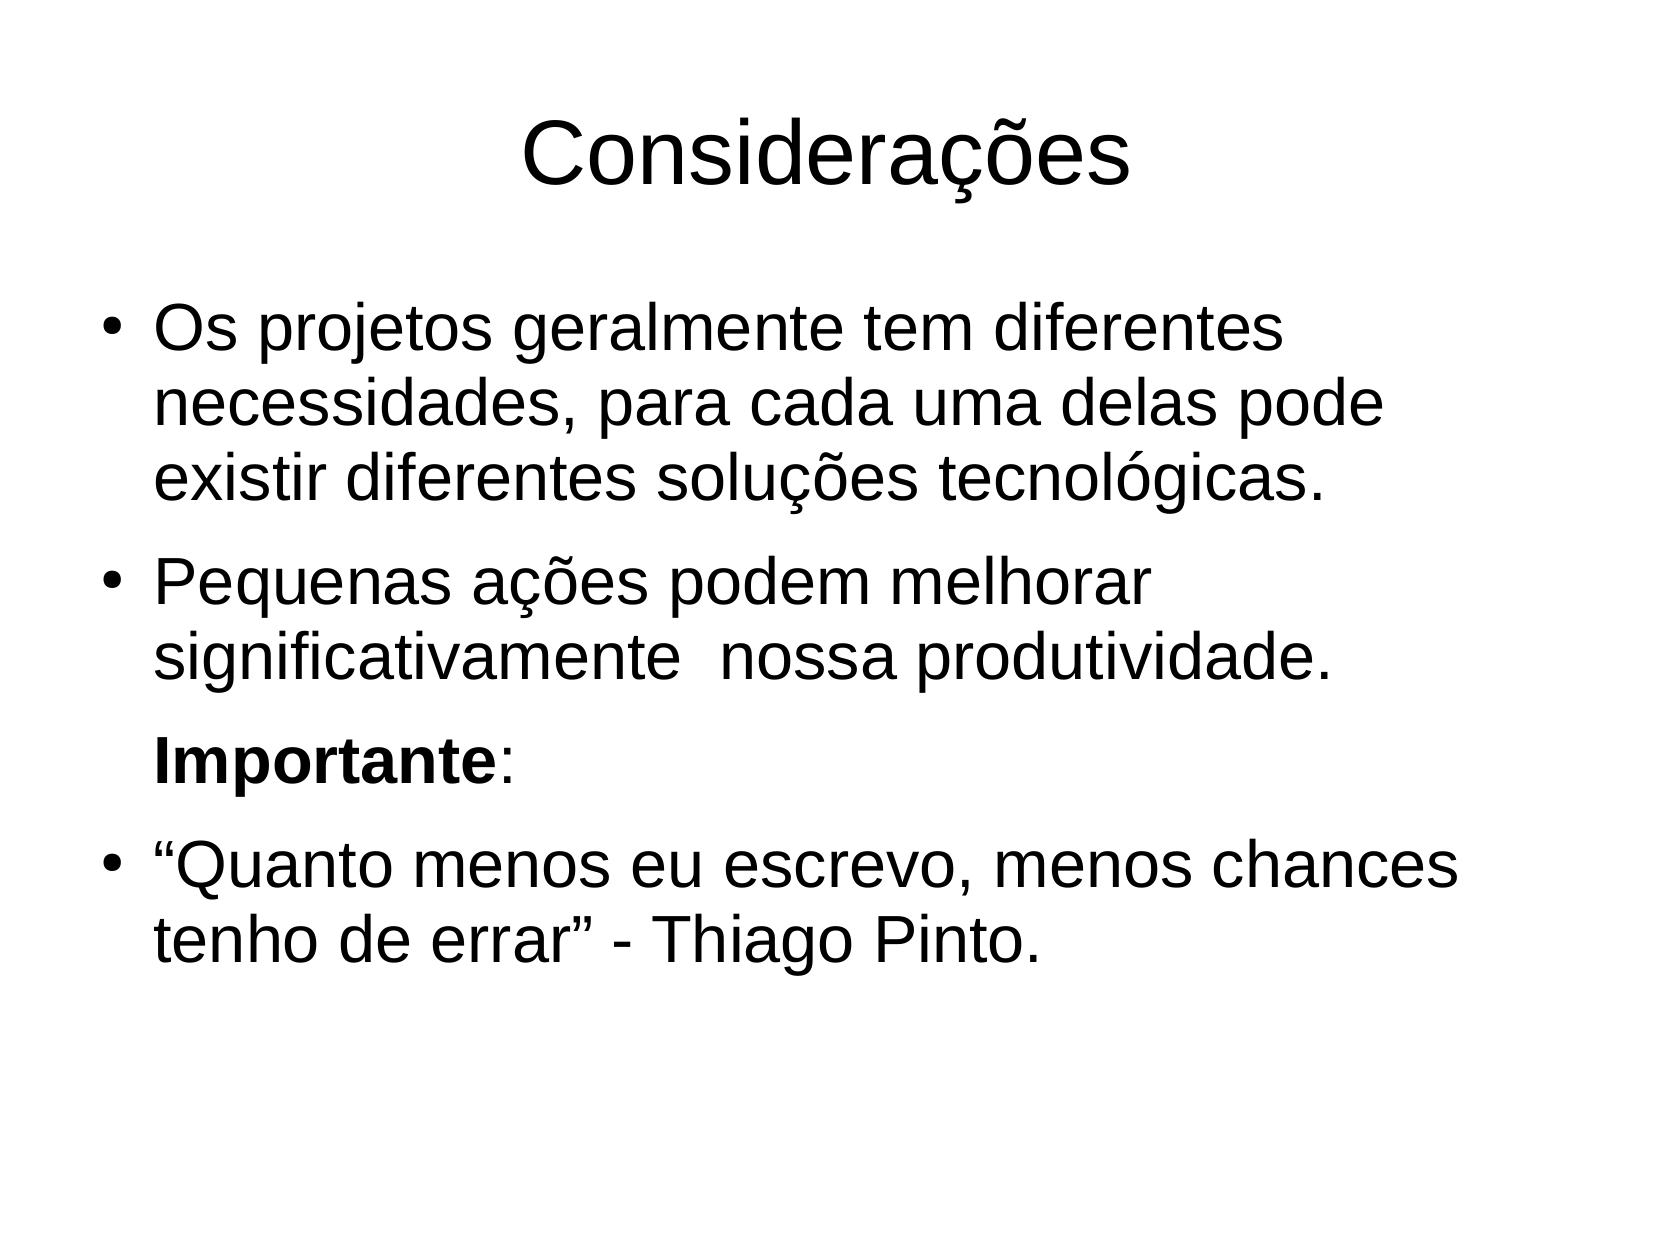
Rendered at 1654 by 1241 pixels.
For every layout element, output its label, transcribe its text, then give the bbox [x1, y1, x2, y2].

title Considerações [82, 49, 1571, 257]
list Os projetos geralmente tem diferentes necessidades, para cada uma delas pode existir diferentes soluções tecnológicas. Pequenas ações podem melhorar significativamente nossa produtividade. Importante: “Quanto menos eu escrevo, menos chances tenho de errar” - Thiago Pinto. [82, 290, 1571, 1010]
